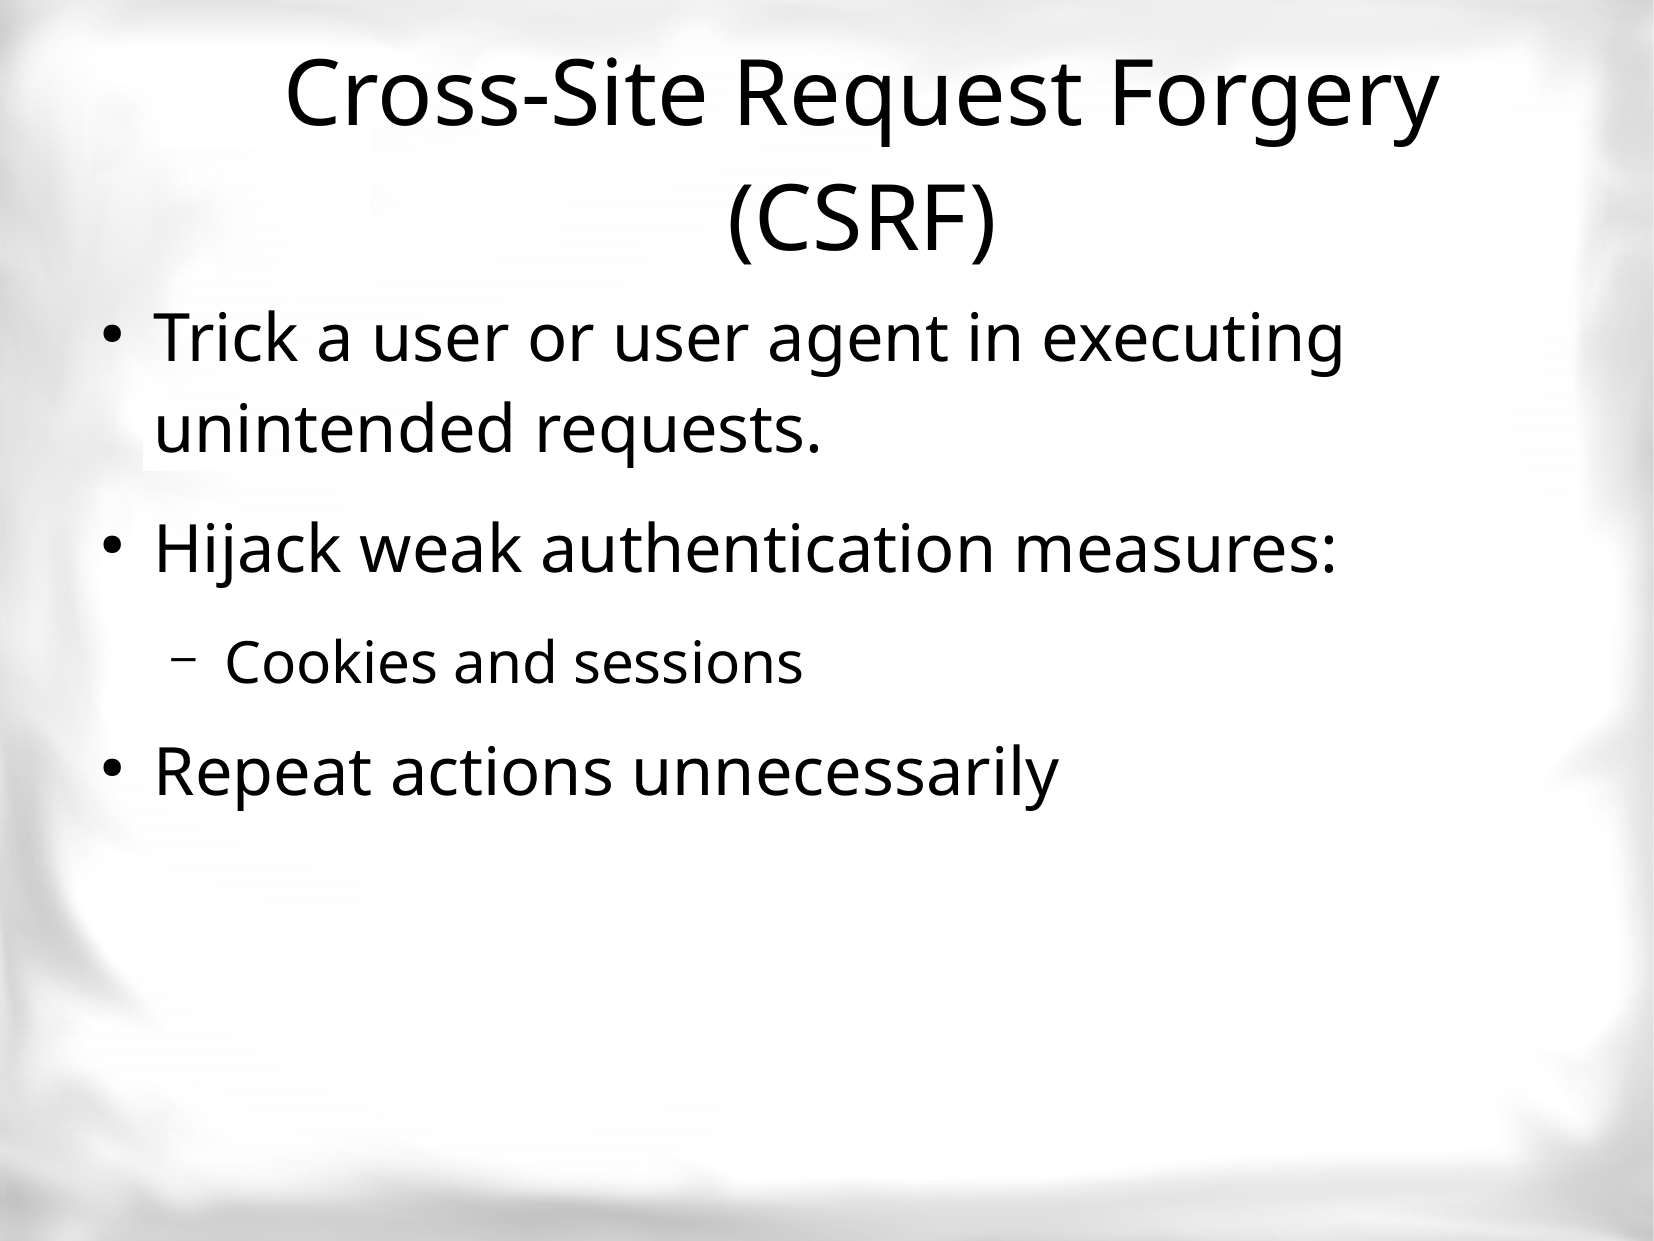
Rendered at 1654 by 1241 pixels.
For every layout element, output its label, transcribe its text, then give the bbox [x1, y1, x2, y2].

title Cross-Site Request Forgery (CSRF) [82, 49, 1571, 257]
picture [0, 0, 1654, 1241]
list Trick a user or user agent in executing unintended requests. Hijack weak authentication measures: Cookies and sessions Repeat actions unnecessarily [82, 290, 1571, 1010]
